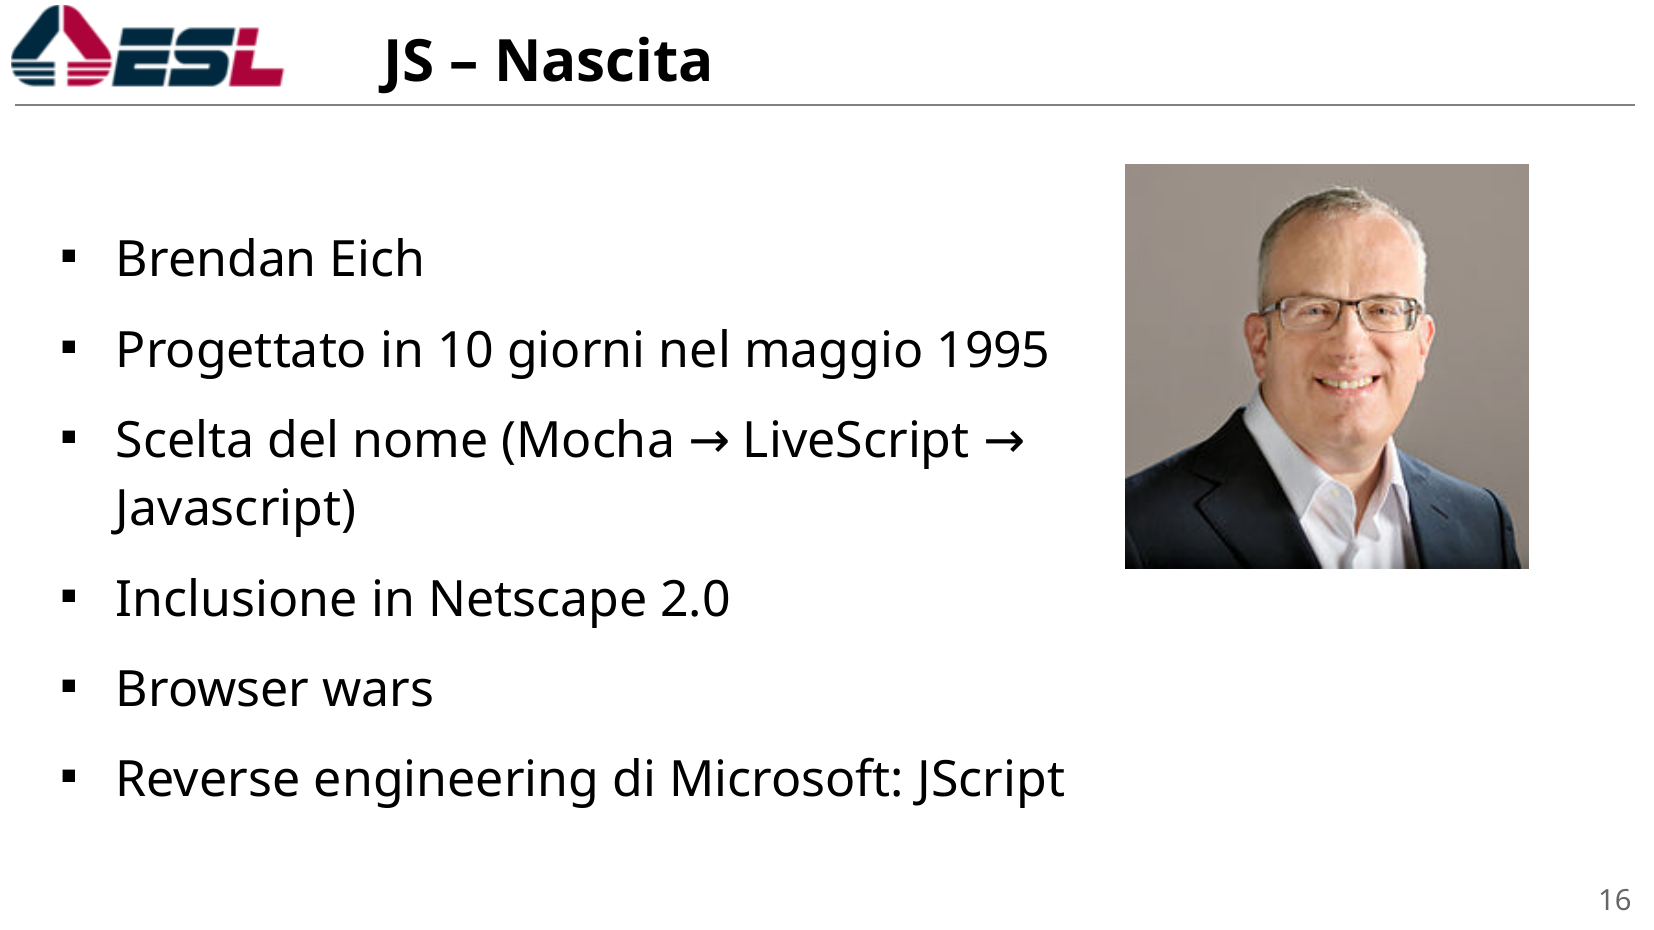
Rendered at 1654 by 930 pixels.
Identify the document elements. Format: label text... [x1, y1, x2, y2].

picture [11, 5, 288, 90]
list Brendan Eich Progettato in 10 giorni nel maggio 1995 Scelta del nome (Mocha → LiveScript → Javascript) Inclusione in Netscape 2.0 Browser wars Reverse engineering di Microsoft: JScript [45, 134, 1081, 901]
picture [1125, 164, 1529, 569]
title JS – Nascita [335, 0, 1653, 103]
